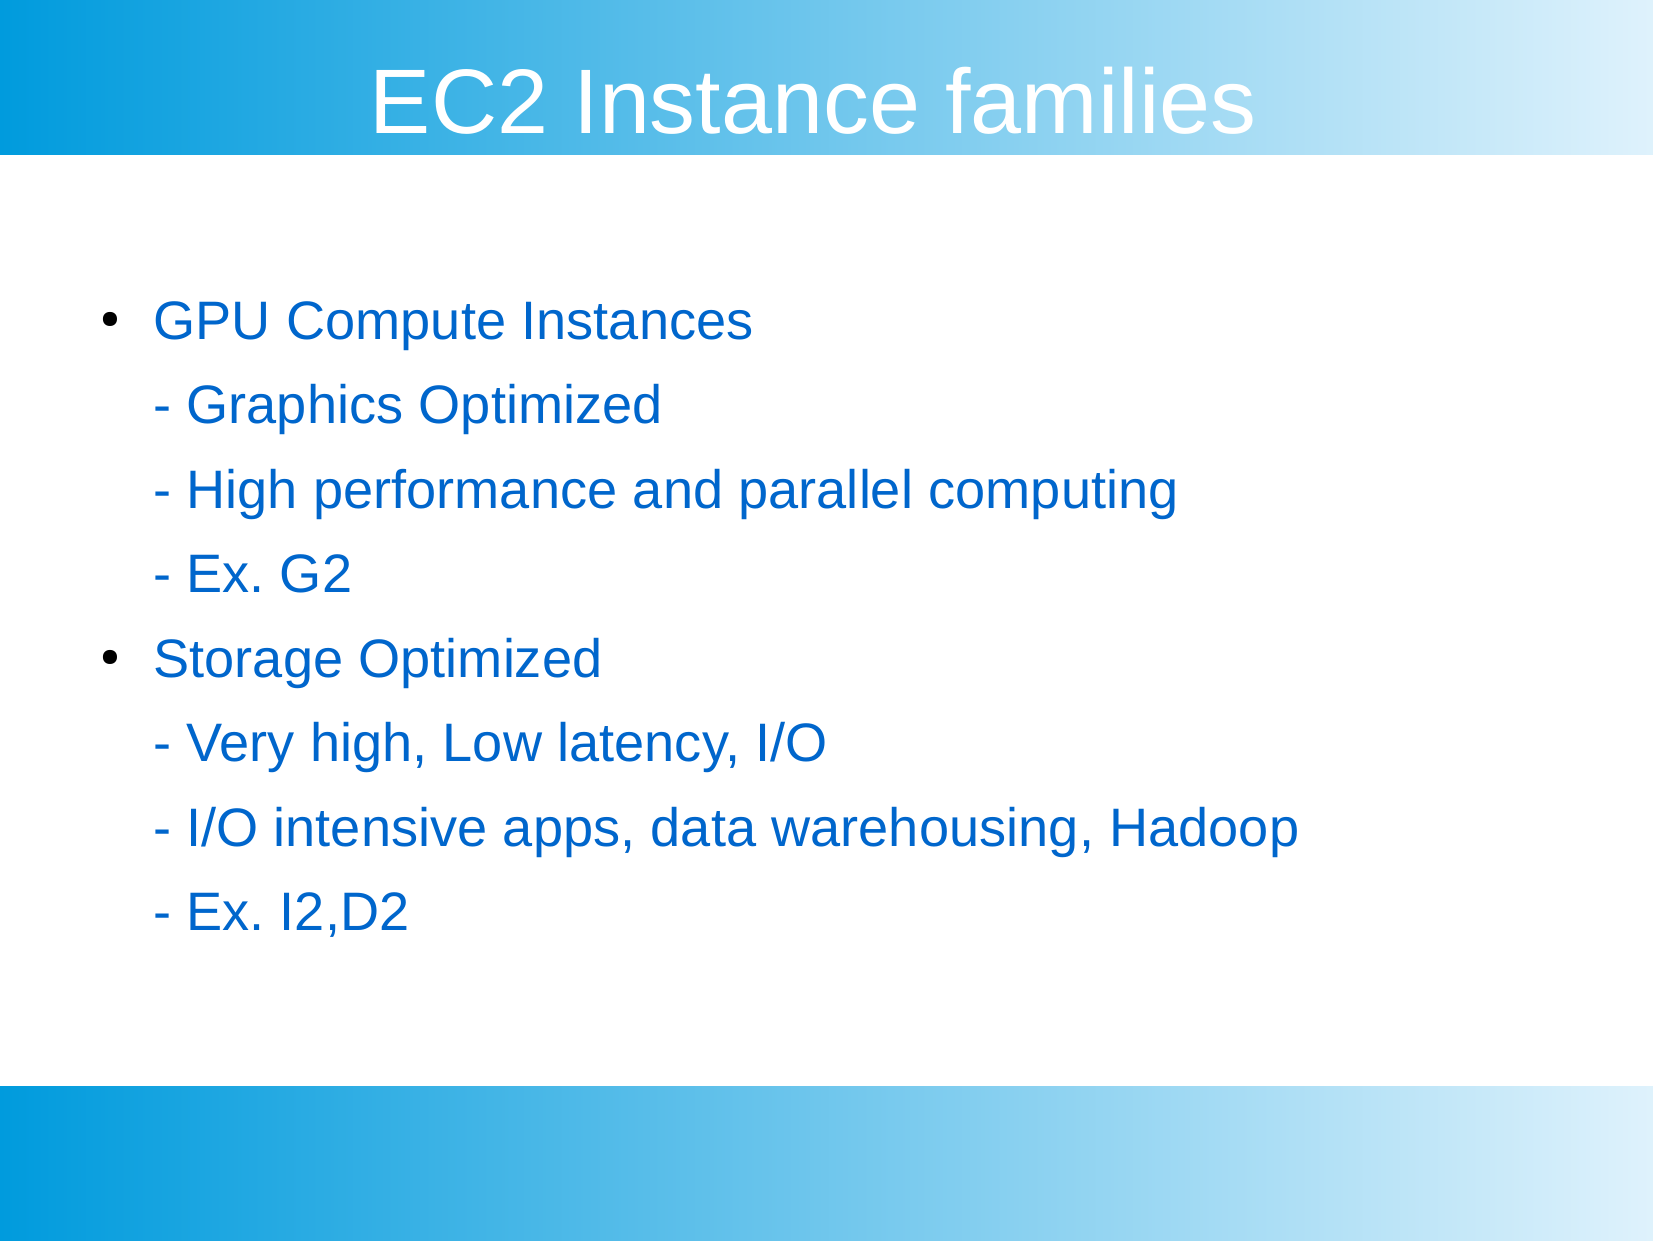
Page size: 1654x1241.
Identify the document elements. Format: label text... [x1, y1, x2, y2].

title EC2 Instance families [82, 49, 1571, 155]
list GPU Compute Instances - Graphics Optimized - High performance and parallel computing - Ex. G2 Storage Optimized - Very high, Low latency, I/O - I/O intensive apps, data warehousing, Hadoop - Ex. I2,D2 [82, 290, 1571, 1010]
